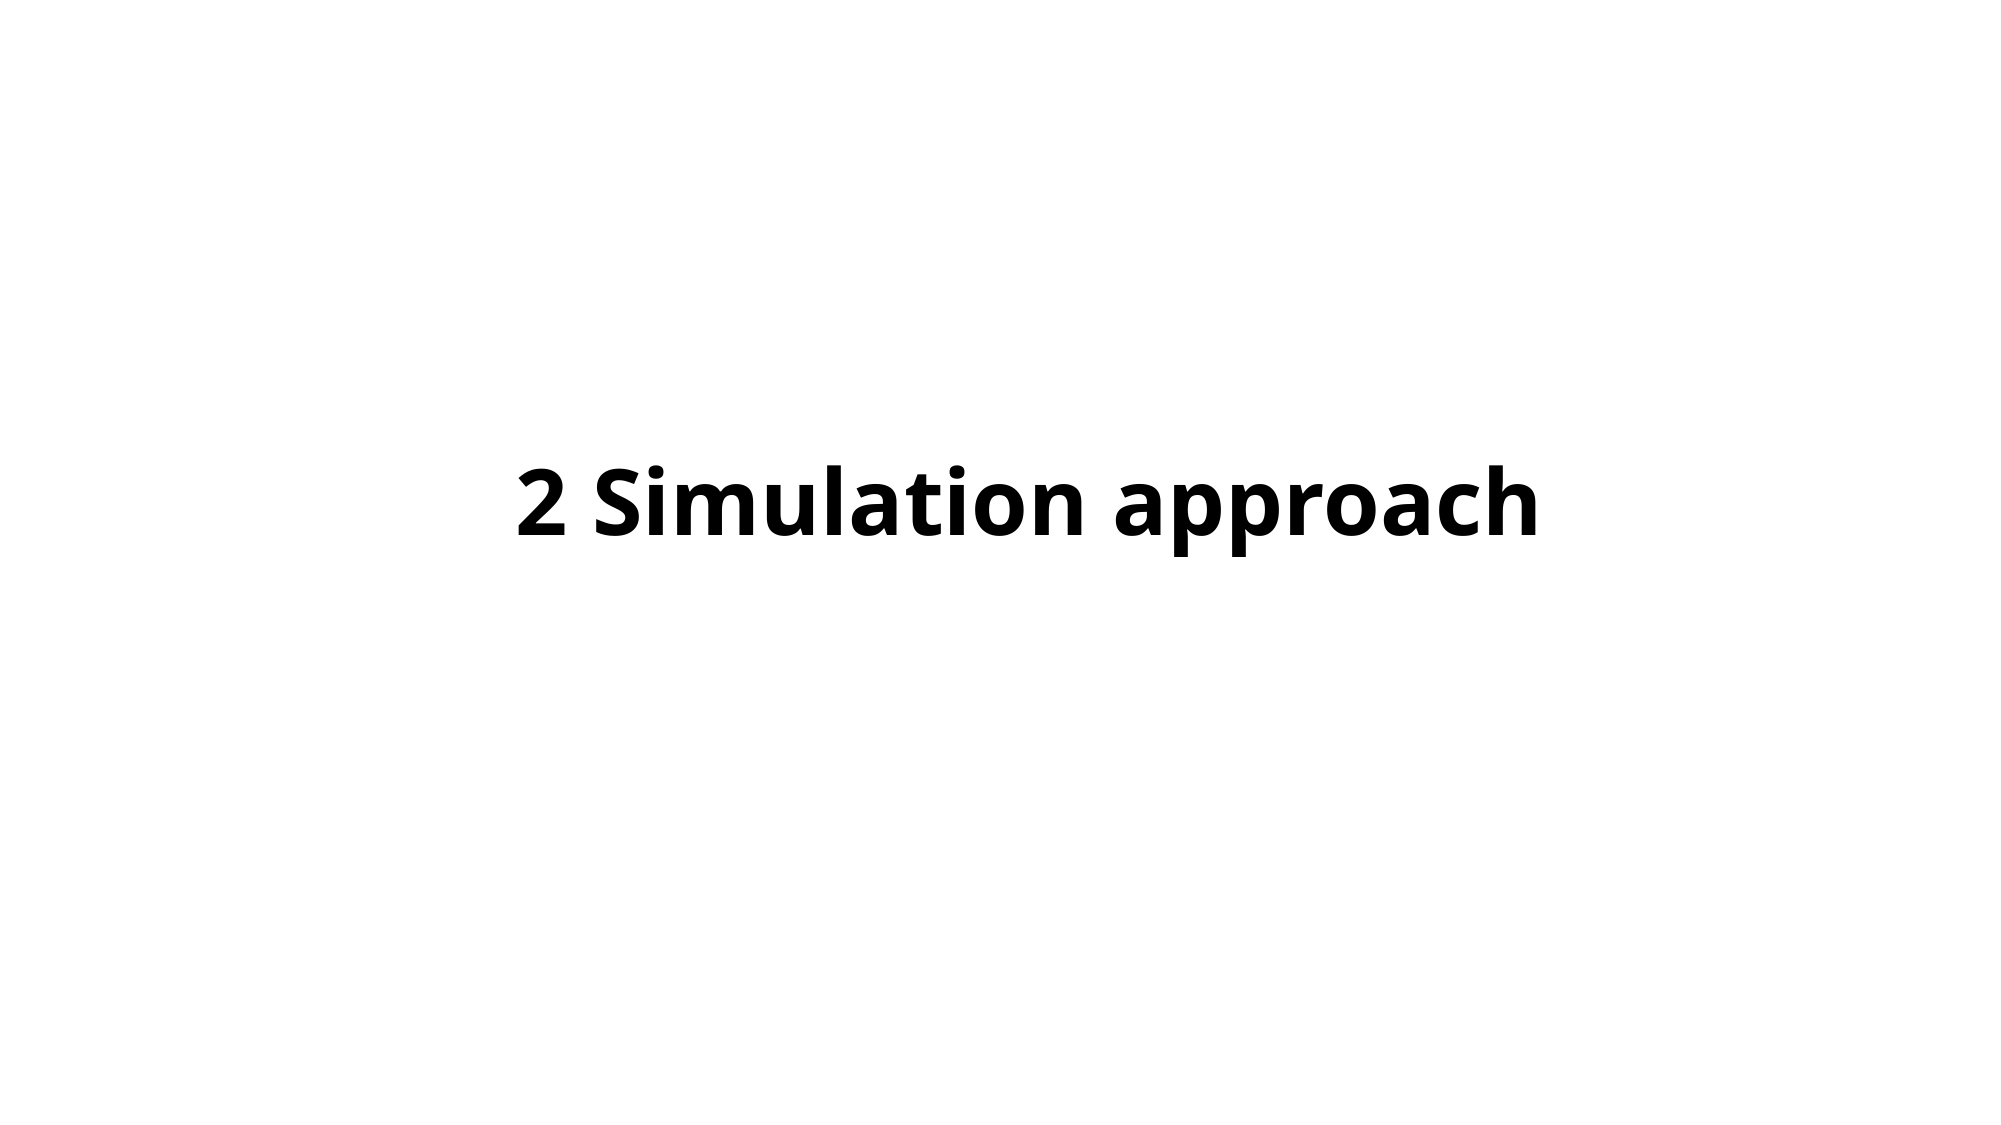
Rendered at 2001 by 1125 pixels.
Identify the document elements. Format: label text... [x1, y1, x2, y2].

title 2 Simulation approach [500, 397, 2000, 615]
